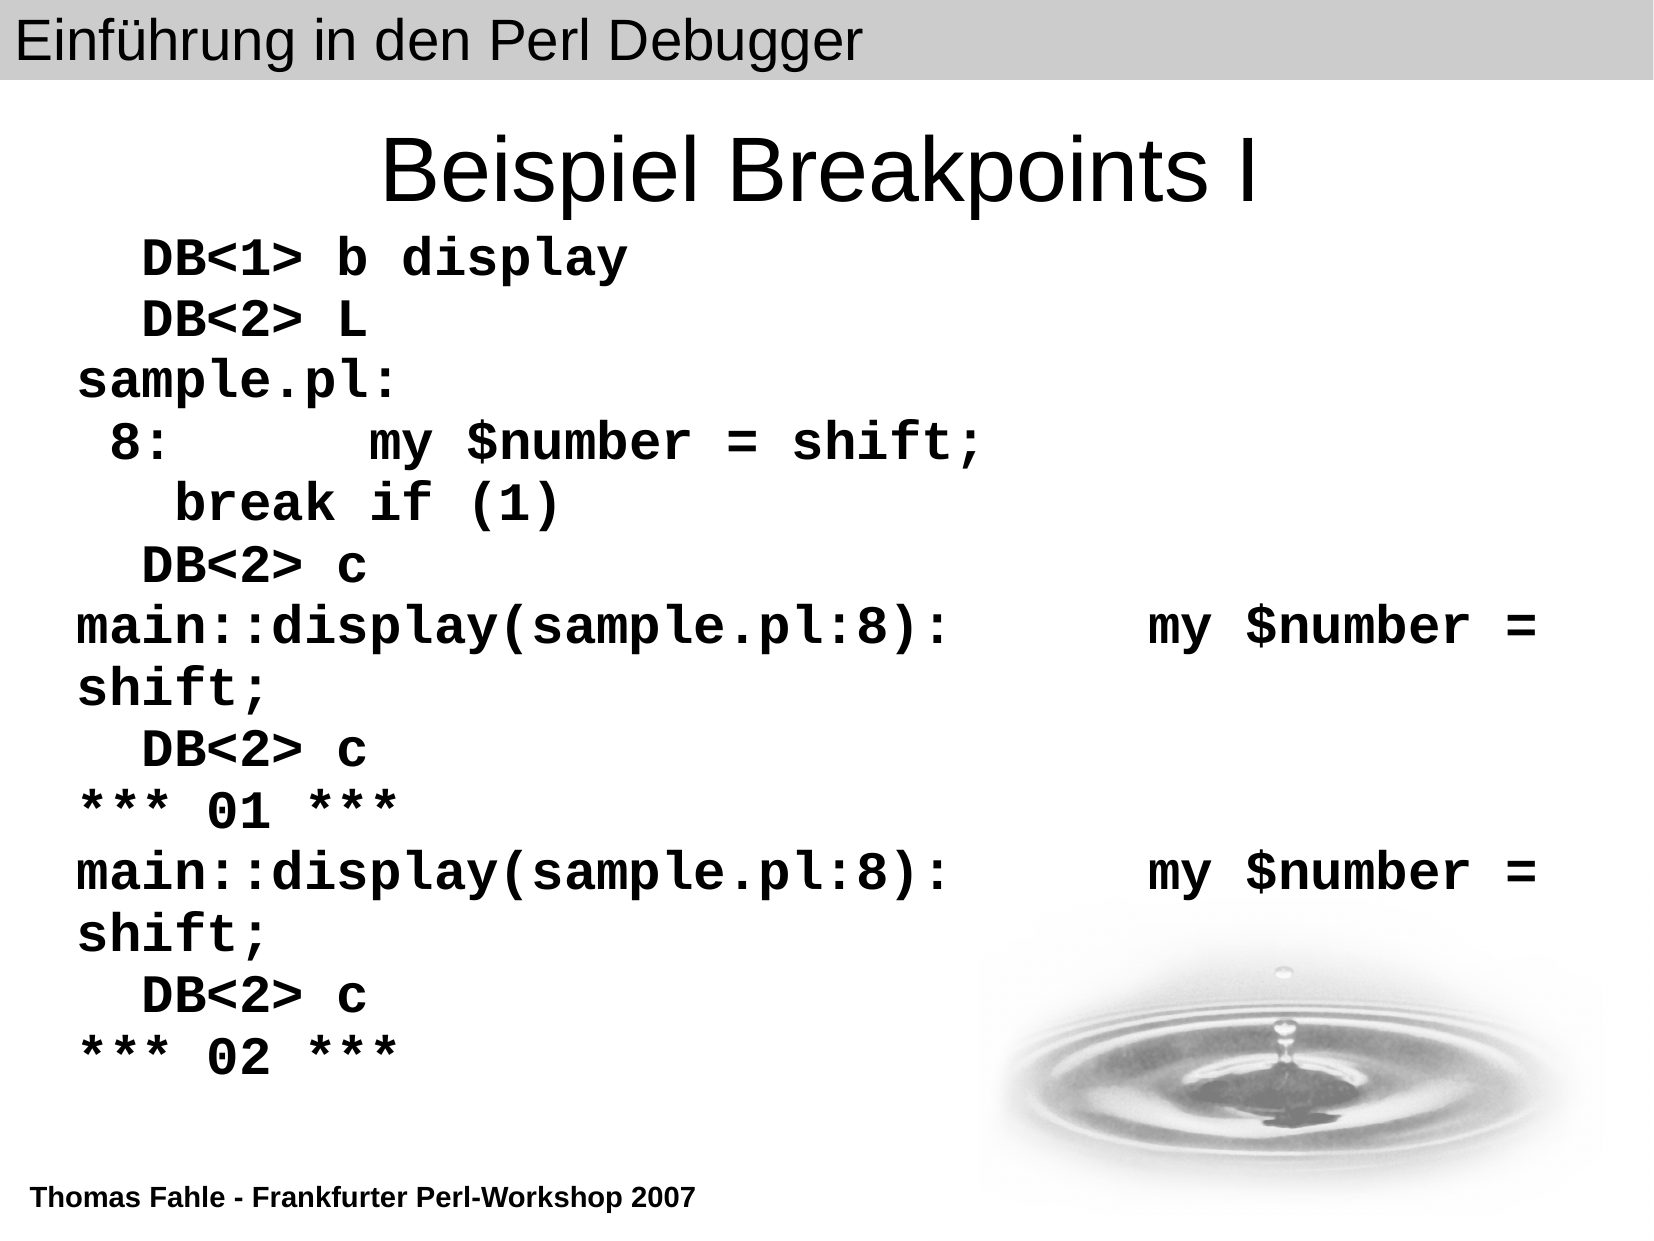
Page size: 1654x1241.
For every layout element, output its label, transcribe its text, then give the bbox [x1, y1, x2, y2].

picture [0, 80, 1654, 1241]
subtitle DB<1> b display DB<2> L sample.pl: 8: my $number = shift; break if (1) DB<2> c main::display(sample.pl:8): my $number = shift; DB<2> c *** 01 *** main::display(sample.pl:8): my $number = shift; DB<2> c *** 02 *** [76, 227, 1565, 1093]
title Beispiel Breakpoints I [76, 102, 1565, 227]
